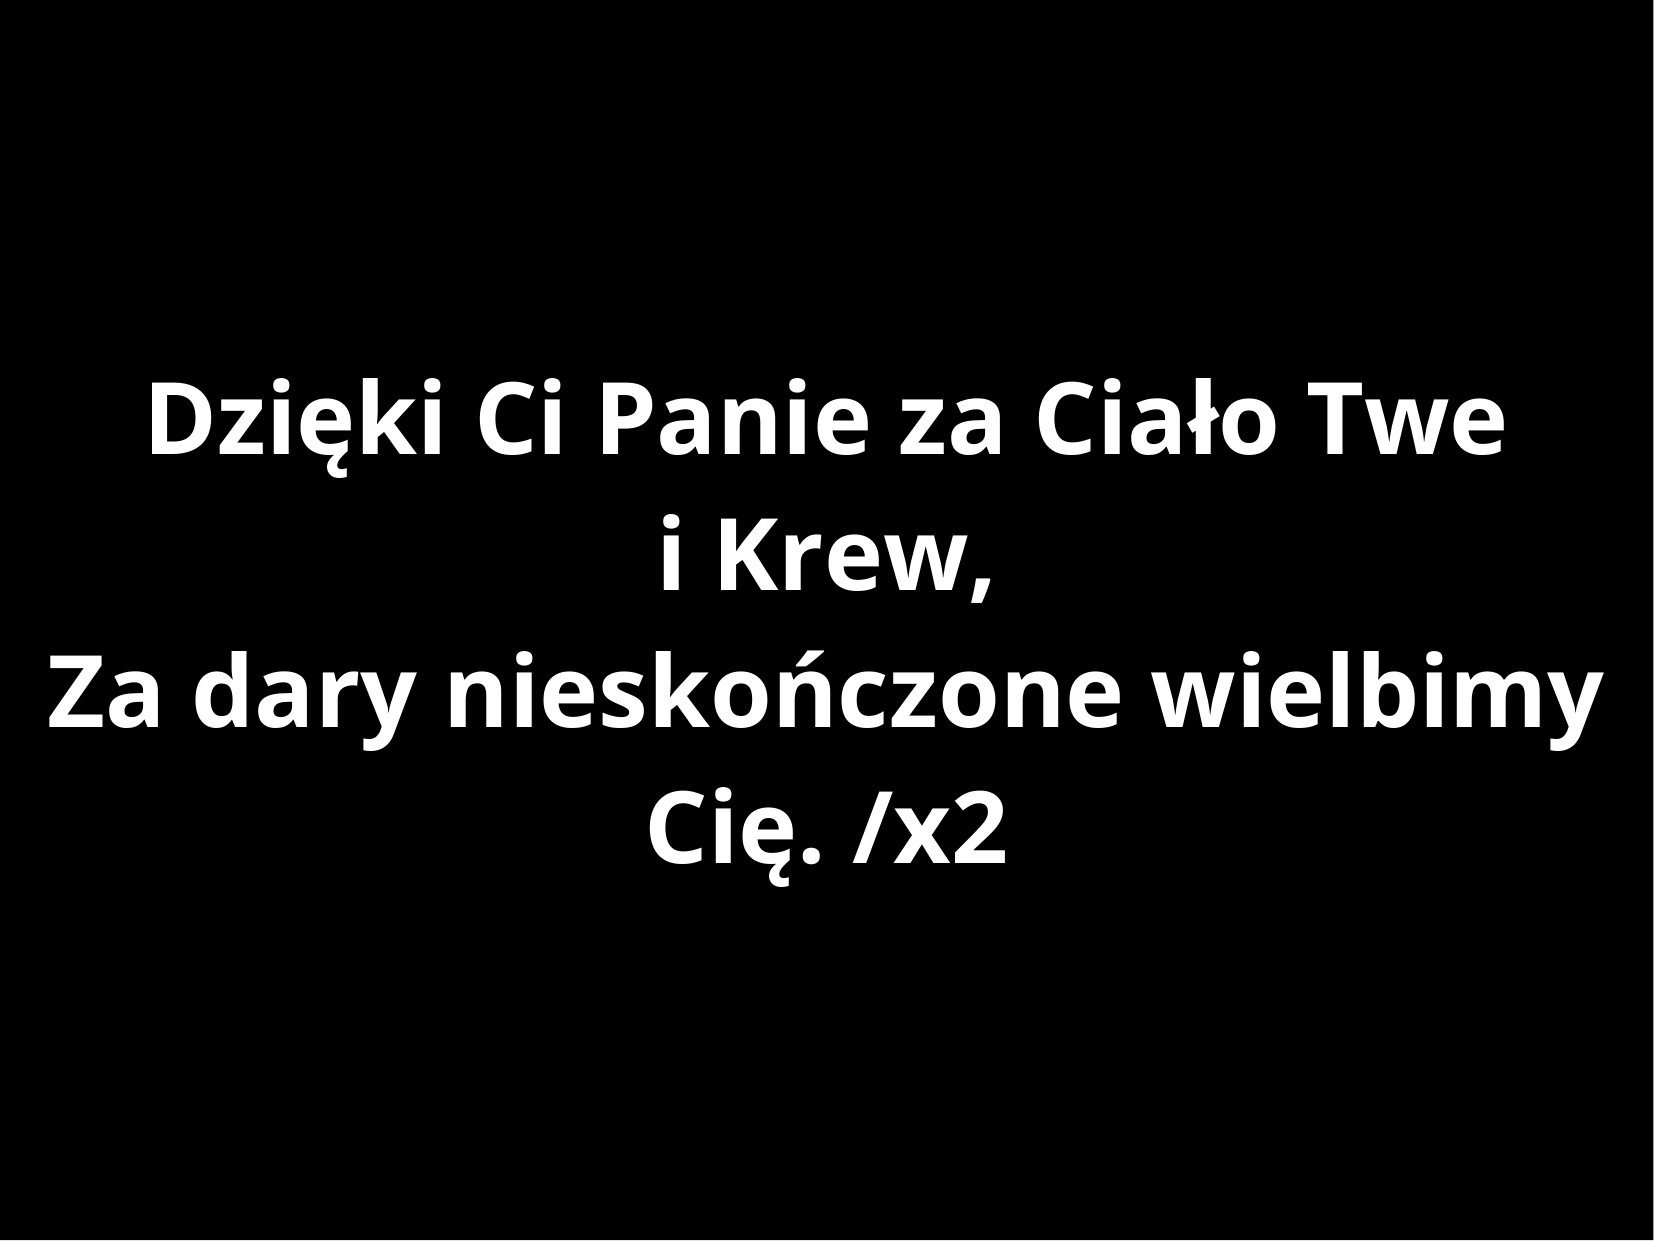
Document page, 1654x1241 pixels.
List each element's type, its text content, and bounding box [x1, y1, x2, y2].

title Dzięki Ci Panie za Ciało Twe i Krew, Za dary nieskończone wielbimy Cię. /x2 [0, 0, 1654, 1241]
